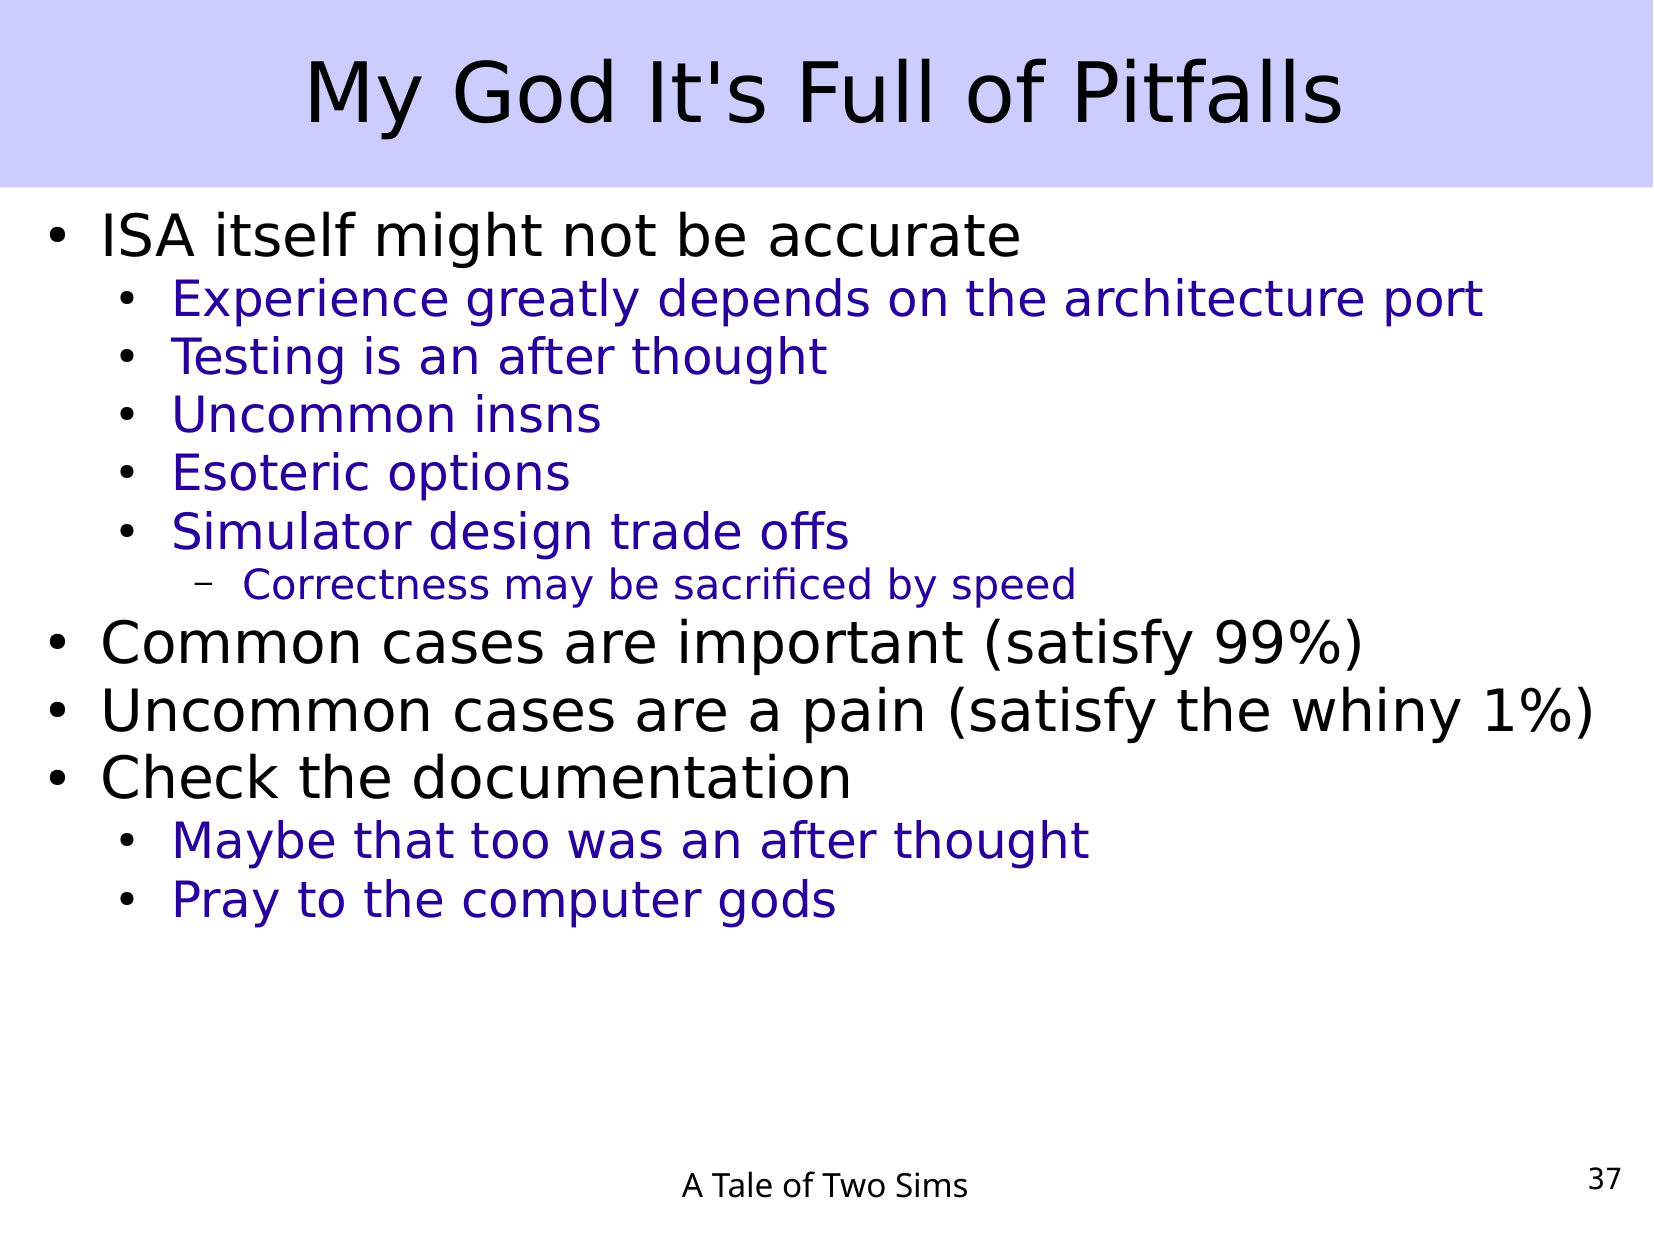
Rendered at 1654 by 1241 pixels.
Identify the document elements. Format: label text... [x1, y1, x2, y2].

list ISA itself might not be accurate Experience greatly depends on the architecture port Testing is an after thought Uncommon insns Esoteric options Simulator design trade offs Correctness may be sacrificed by speed Common cases are important (satisfy 99%) Uncommon cases are a pain (satisfy the whiny 1%) Check the documentation Maybe that too was an after thought Pray to the computer gods [29, 201, 1620, 1151]
title My God It's Full of Pitfalls [0, 0, 1651, 188]
